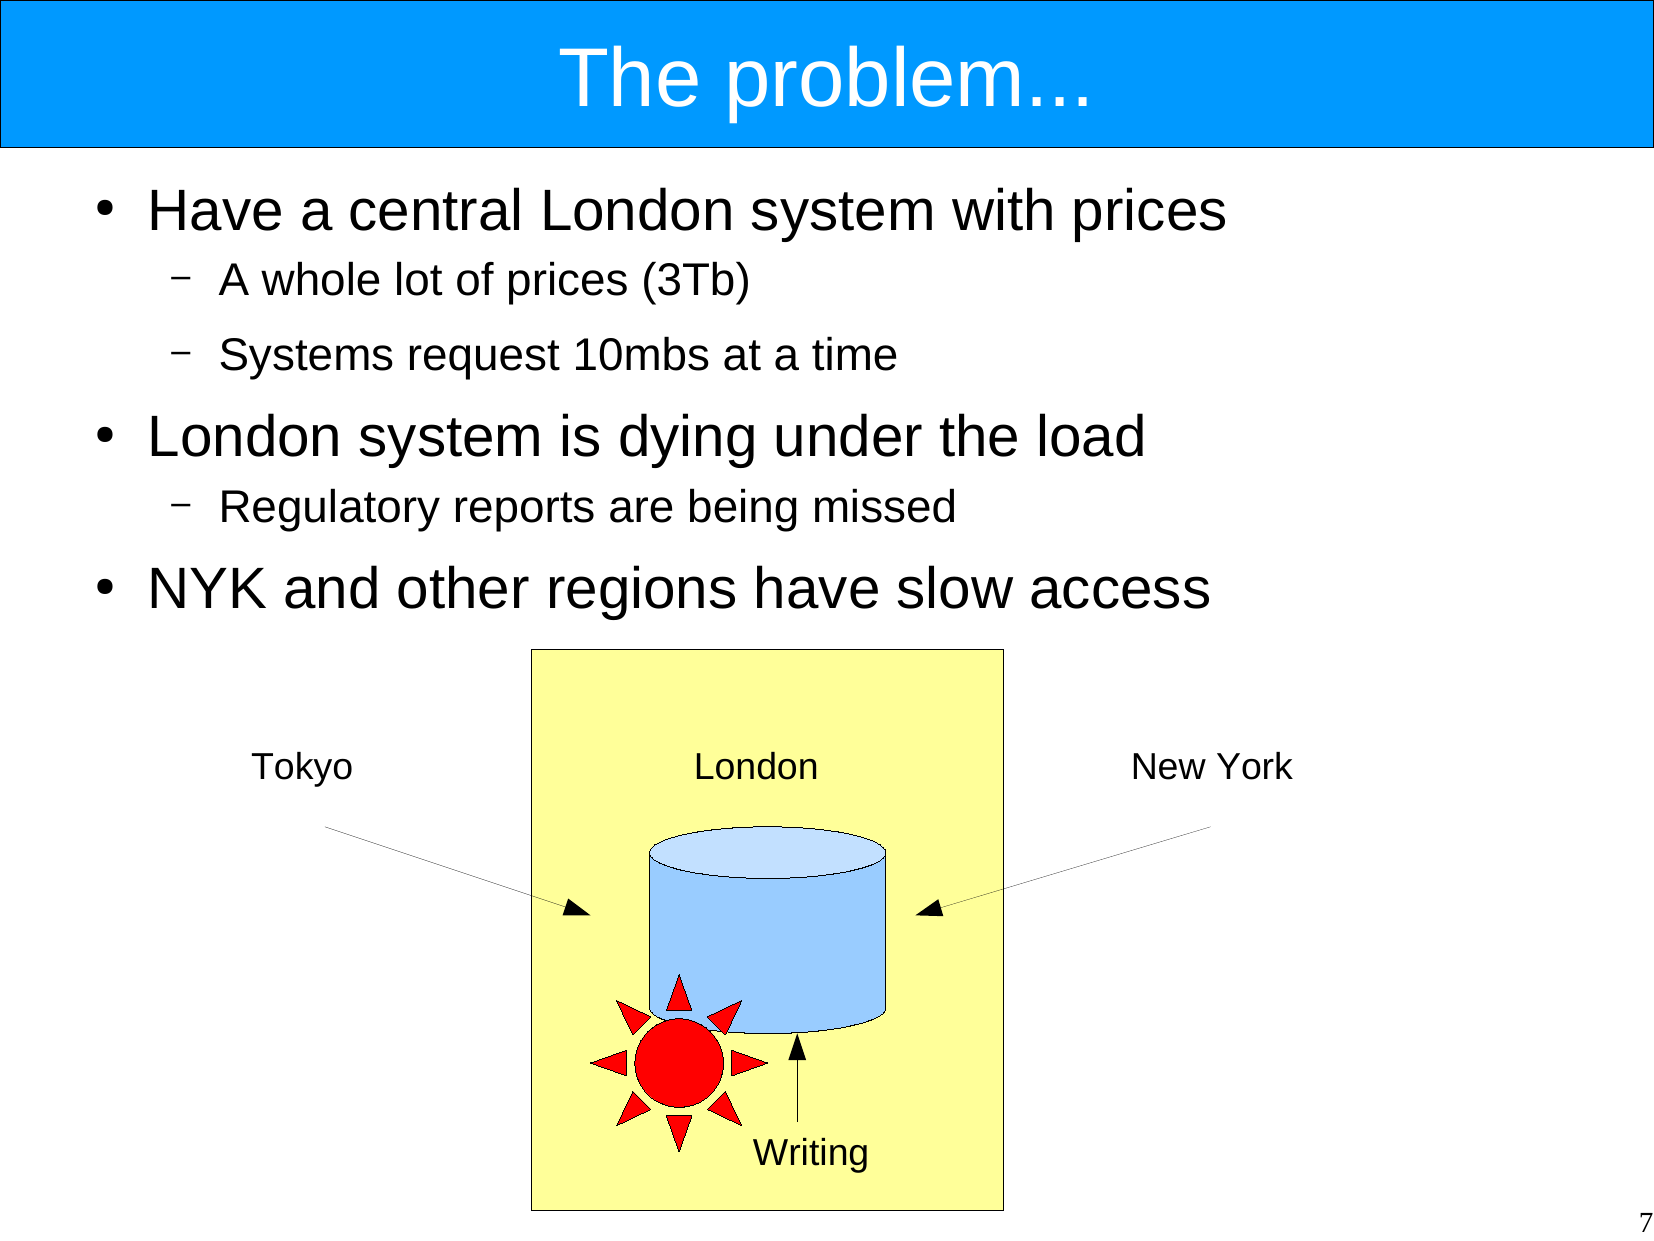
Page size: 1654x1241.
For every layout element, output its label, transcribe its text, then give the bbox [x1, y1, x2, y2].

list Have a central London system with prices A whole lot of prices (3Tb) Systems request 10mbs at a time London system is dying under the load Regulatory reports are being missed NYK and other regions have slow access [76, 177, 1565, 1196]
text_box London [679, 738, 834, 796]
text_box Writing [738, 1124, 885, 1182]
text_box [590, 1050, 627, 1076]
title The problem... [82, 21, 1571, 135]
text_box New York [1116, 738, 1308, 796]
text_box Tokyo [236, 738, 368, 796]
text_box [731, 1050, 768, 1076]
text_box [634, 855, 886, 1108]
text_box [616, 1091, 651, 1126]
text_box [616, 1000, 651, 1035]
text_box [666, 1115, 692, 1152]
text_box [707, 1091, 742, 1124]
text_box [531, 1196, 1004, 1211]
